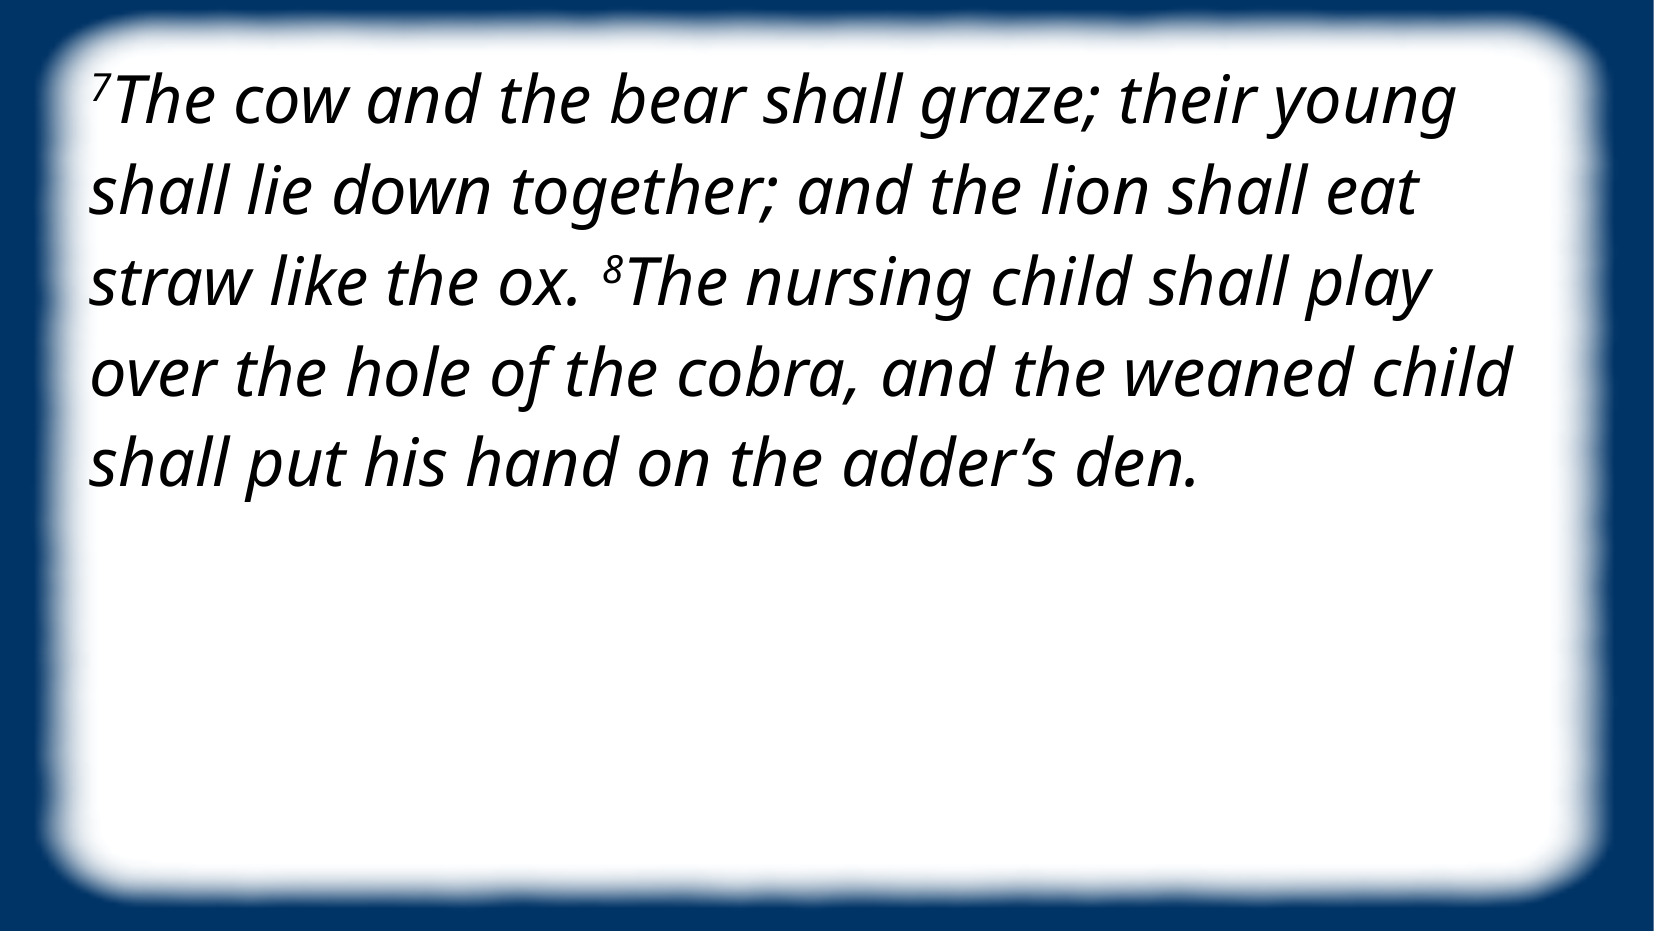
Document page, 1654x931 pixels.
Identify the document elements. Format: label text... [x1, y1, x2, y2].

picture [0, 0, 1654, 931]
text_box 7The cow and the bear shall graze; their young shall lie down together; and the lion shall eat straw like the ox. 8The nursing child shall play over the hole of the cobra, and the weaned child shall put his hand on the adder’s den. [75, 45, 1561, 504]
